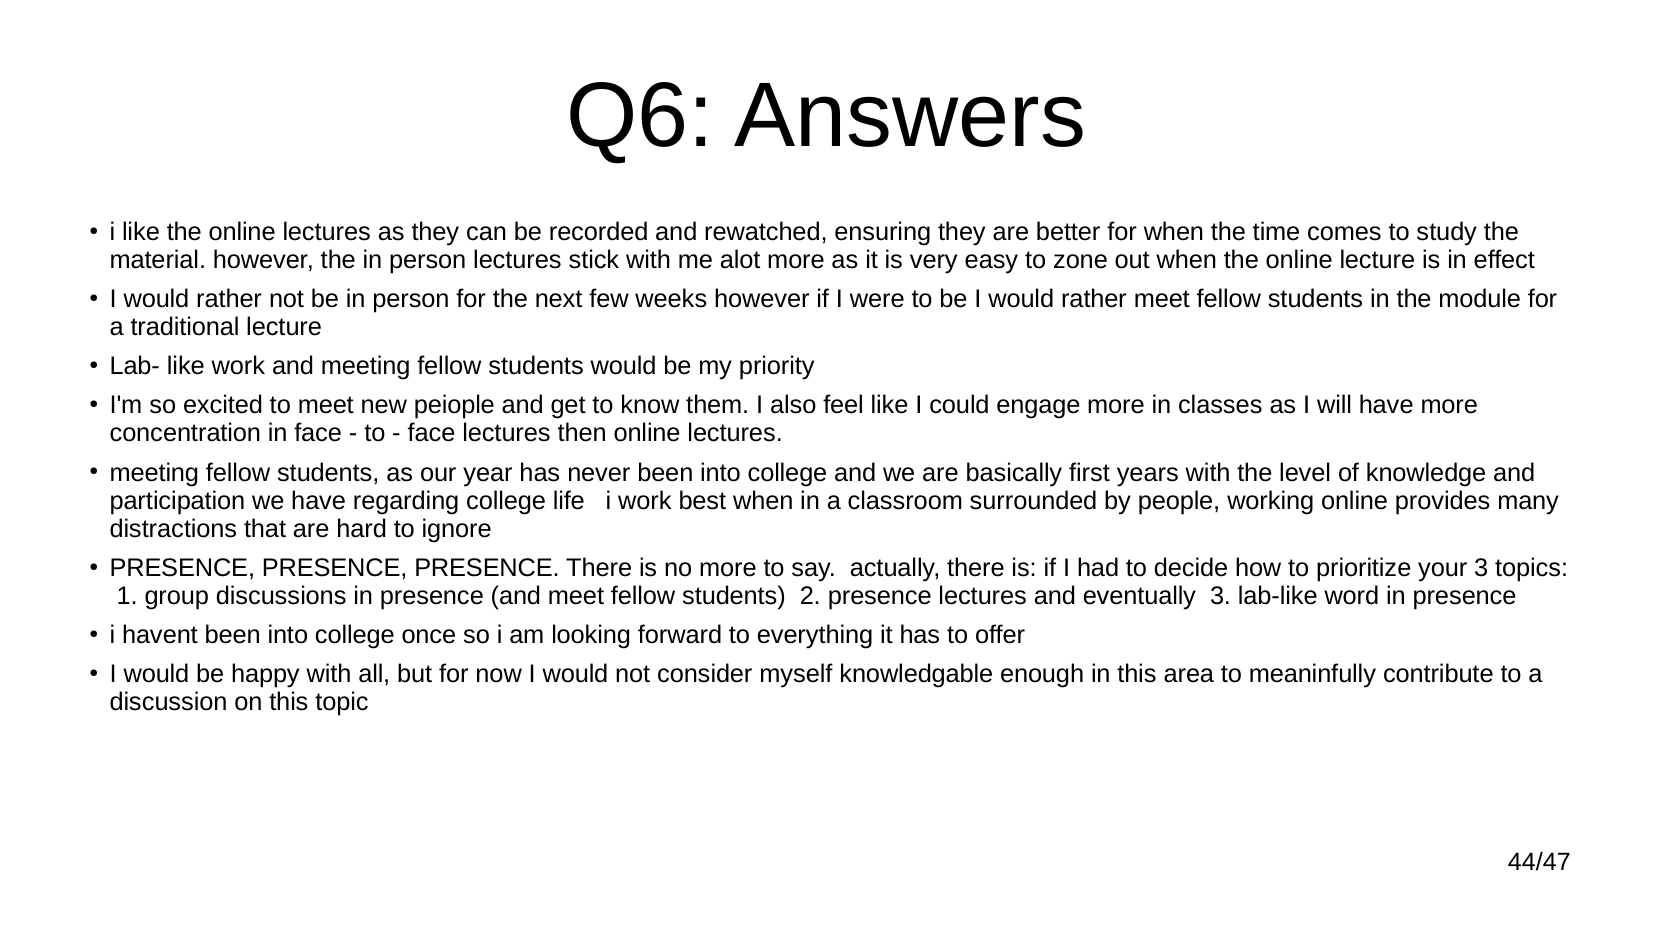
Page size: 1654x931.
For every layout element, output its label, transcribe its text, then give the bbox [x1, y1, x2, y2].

list i like the online lectures as they can be recorded and rewatched, ensuring they are better for when the time comes to study the material. however, the in person lectures stick with me alot more as it is very easy to zone out when the online lecture is in effect I would rather not be in person for the next few weeks however if I were to be I would rather meet fellow students in the module for a traditional lecture Lab- like work and meeting fellow students would be my priority I'm so excited to meet new peiople and get to know them. I also feel like I could engage more in classes as I will have more concentration in face - to - face lectures then online lectures. meeting fellow students, as our year has never been into college and we are basically first years with the level of knowledge and participation we have regarding college life i work best when in a classroom surrounded by people, working online provides many distractions that are hard to ignore PRESENCE, PRESENCE, PRESENCE. There is no more to say. actually, there is: if I had to decide how to prioritize your 3 topics: 1. group discussions in presence (and meet fellow students) 2. presence lectures and eventually 3. lab-like word in presence i havent been into college once so i am looking forward to everything it has to offer I would be happy with all, but for now I would not consider myself knowledgable enough in this area to meaninfully contribute to a discussion on this topic [82, 217, 1571, 758]
title Q6: Answers [82, 37, 1571, 193]
